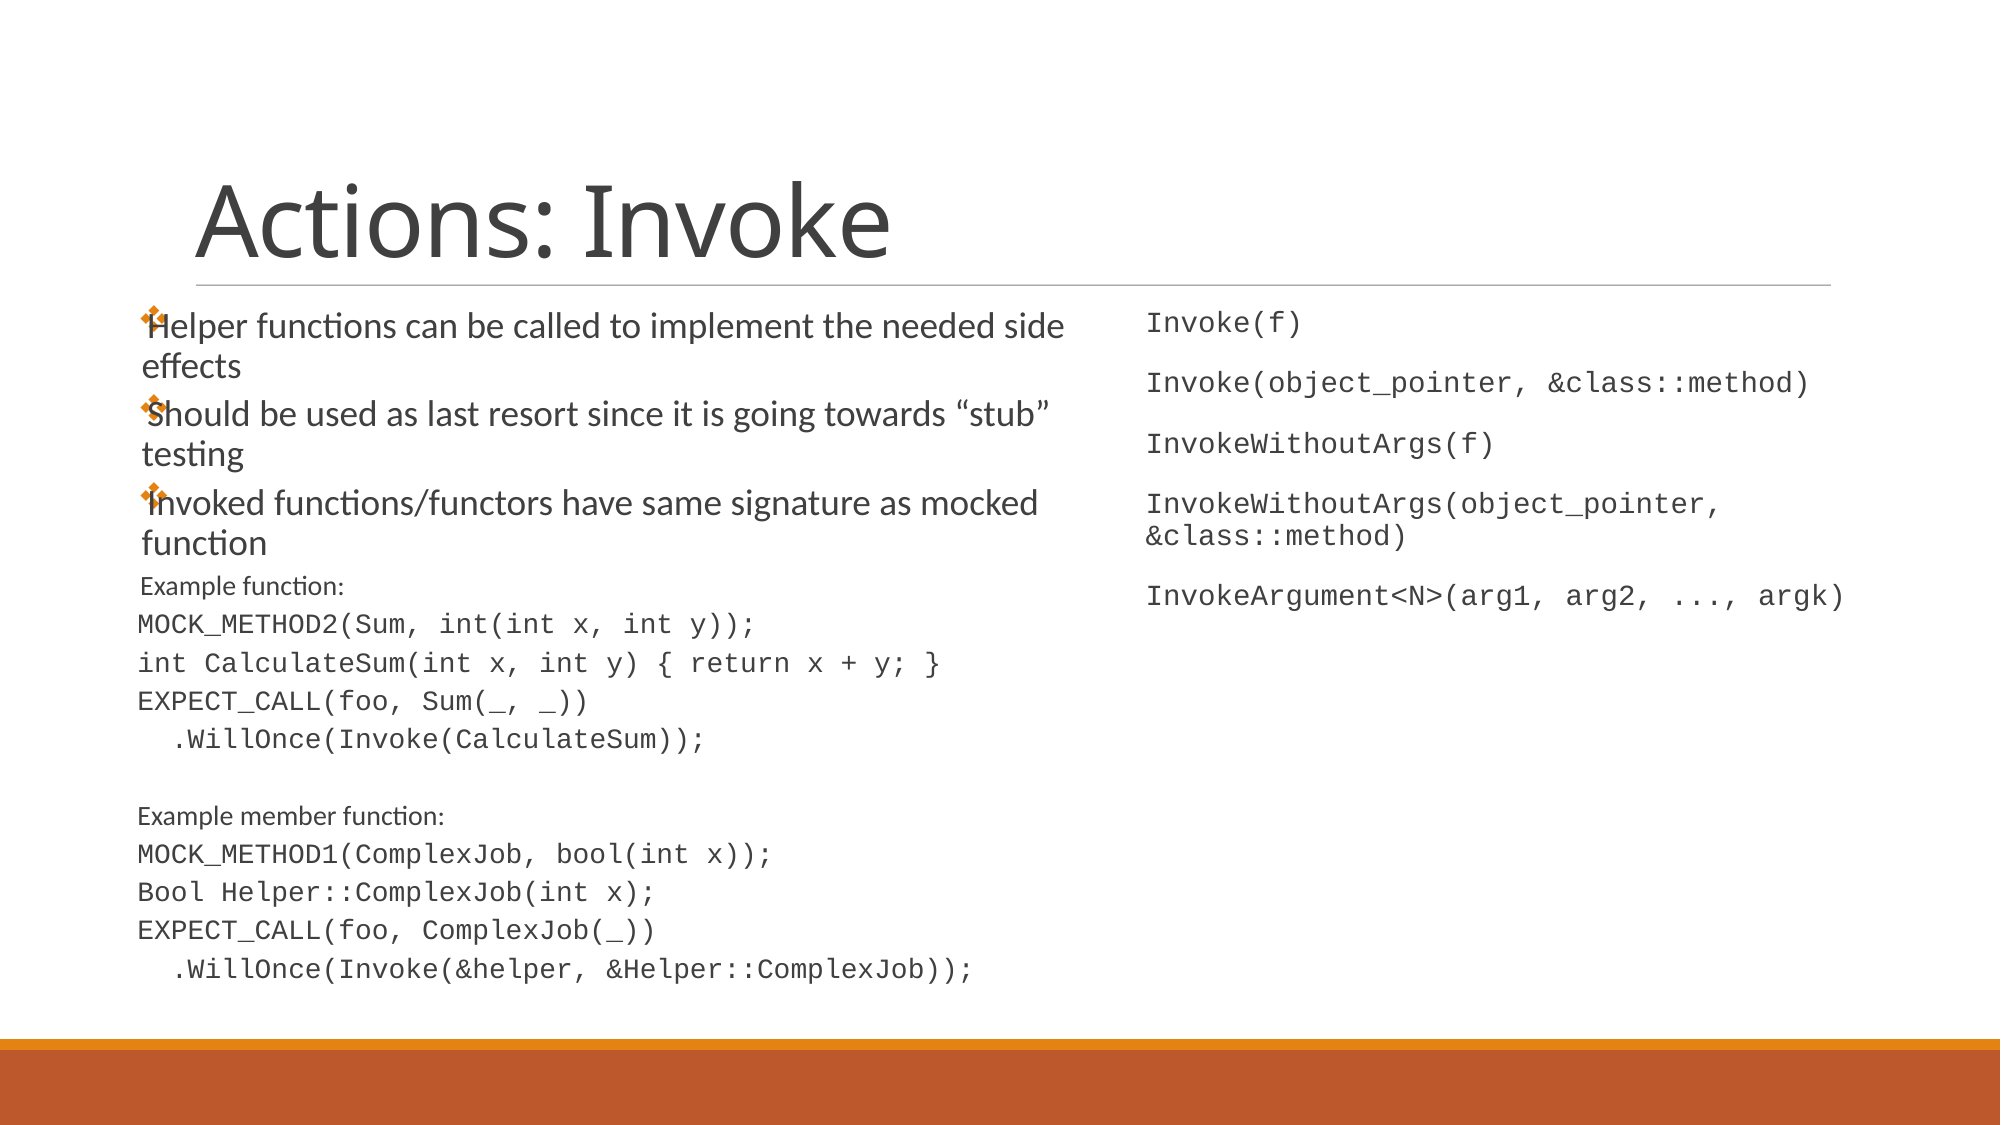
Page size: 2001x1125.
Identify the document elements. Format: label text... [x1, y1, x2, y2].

list Invoke(f) Invoke(object_pointer, &class::method) InvokeWithoutArgs(f) InvokeWithoutArgs(object_pointer, &class::method) InvokeArgument<N>(arg1, arg2, ..., argk) [1130, 299, 1863, 1014]
list Helper functions can be called to implement the needed side effects Should be used as last resort since it is going towards “stub” testing Invoked functions/functors have same signature as mocked function Example function: MOCK_METHOD2(Sum, int(int x, int y)); int CalculateSum(int x, int y) { return x + y; } EXPECT_CALL(foo, Sum(_, _)) .WillOnce(Invoke(CalculateSum)); Example member function: MOCK_METHOD1(ComplexJob, bool(int x)); Bool Helper::ComplexJob(int x); EXPECT_CALL(foo, ComplexJob(_)) .WillOnce(Invoke(&helper, &Helper::ComplexJob)); [137, 298, 1101, 1013]
title Actions: Invoke [180, 47, 1830, 285]
